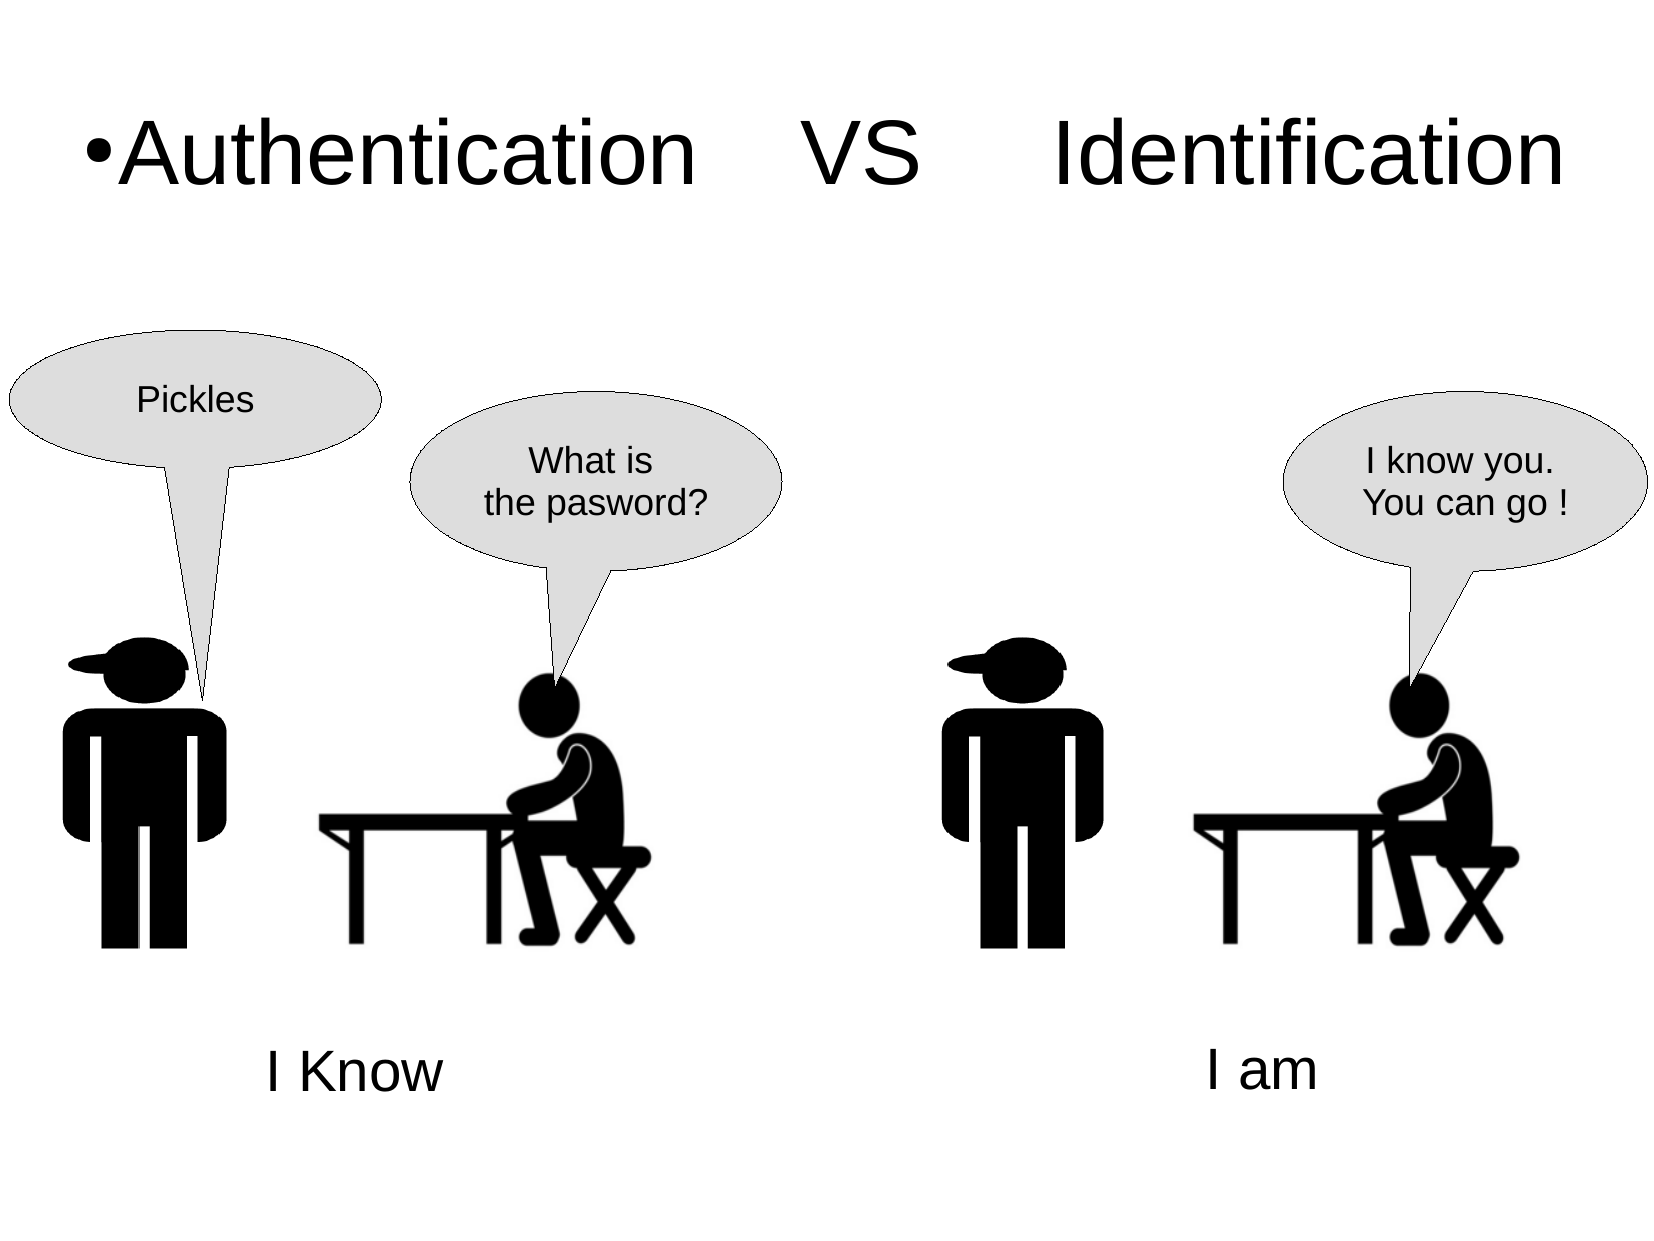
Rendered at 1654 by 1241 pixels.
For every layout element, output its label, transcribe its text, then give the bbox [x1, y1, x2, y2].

text_box I know you. You can go ! [1283, 391, 1648, 689]
picture [303, 667, 656, 963]
text_box Pickles [9, 330, 382, 701]
title Authentication VS Identification [82, 49, 1571, 257]
picture [40, 629, 240, 956]
text_box What is the pasword? [409, 391, 783, 689]
picture [920, 629, 1117, 956]
text_box I am [1175, 1029, 1351, 1111]
picture [1178, 667, 1524, 963]
text_box I Know [103, 1005, 606, 1138]
